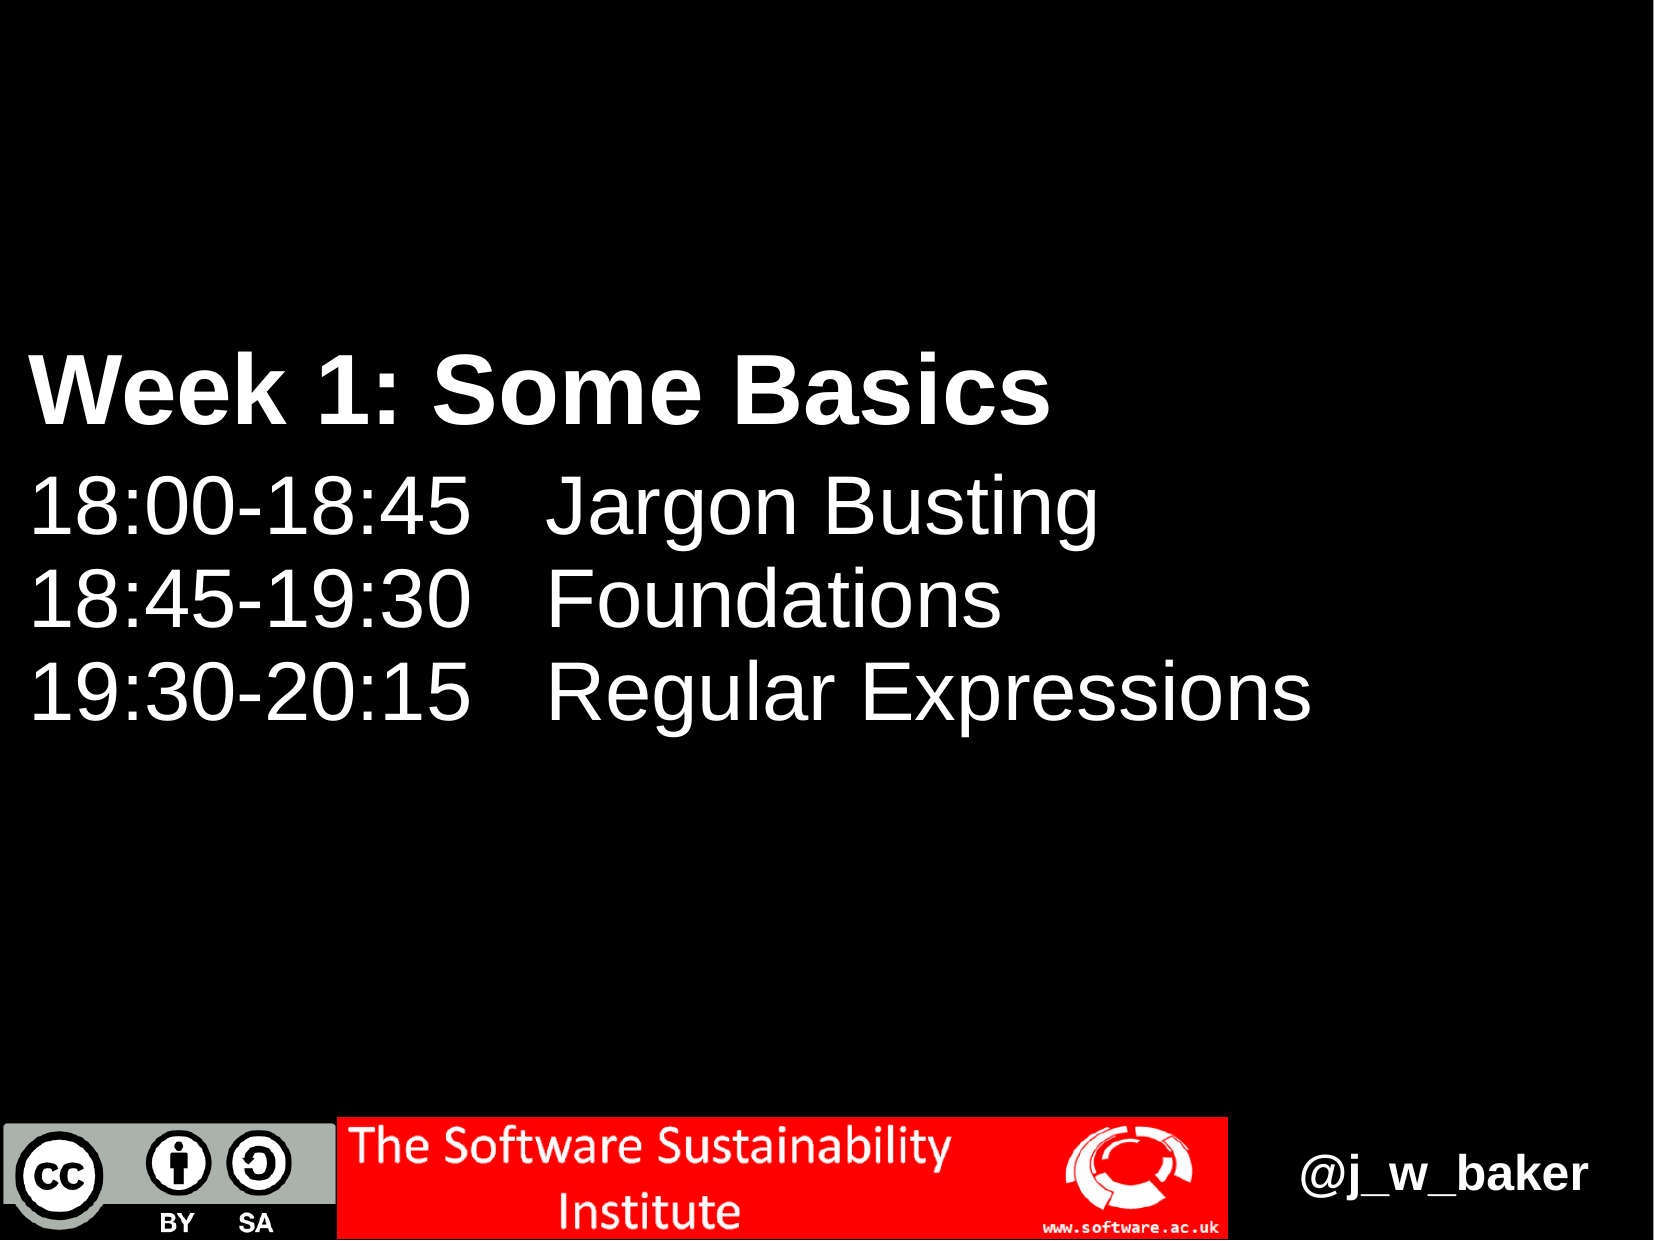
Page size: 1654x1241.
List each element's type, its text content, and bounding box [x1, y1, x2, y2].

text_box @j_w_baker [1266, 1085, 1622, 1241]
text_box Week 1: Some Basics 18:00-18:45 Jargon Busting 18:45-19:30 Foundations 19:30-20:15 Regular Expressions [28, 333, 1623, 740]
picture [0, 1117, 1228, 1239]
